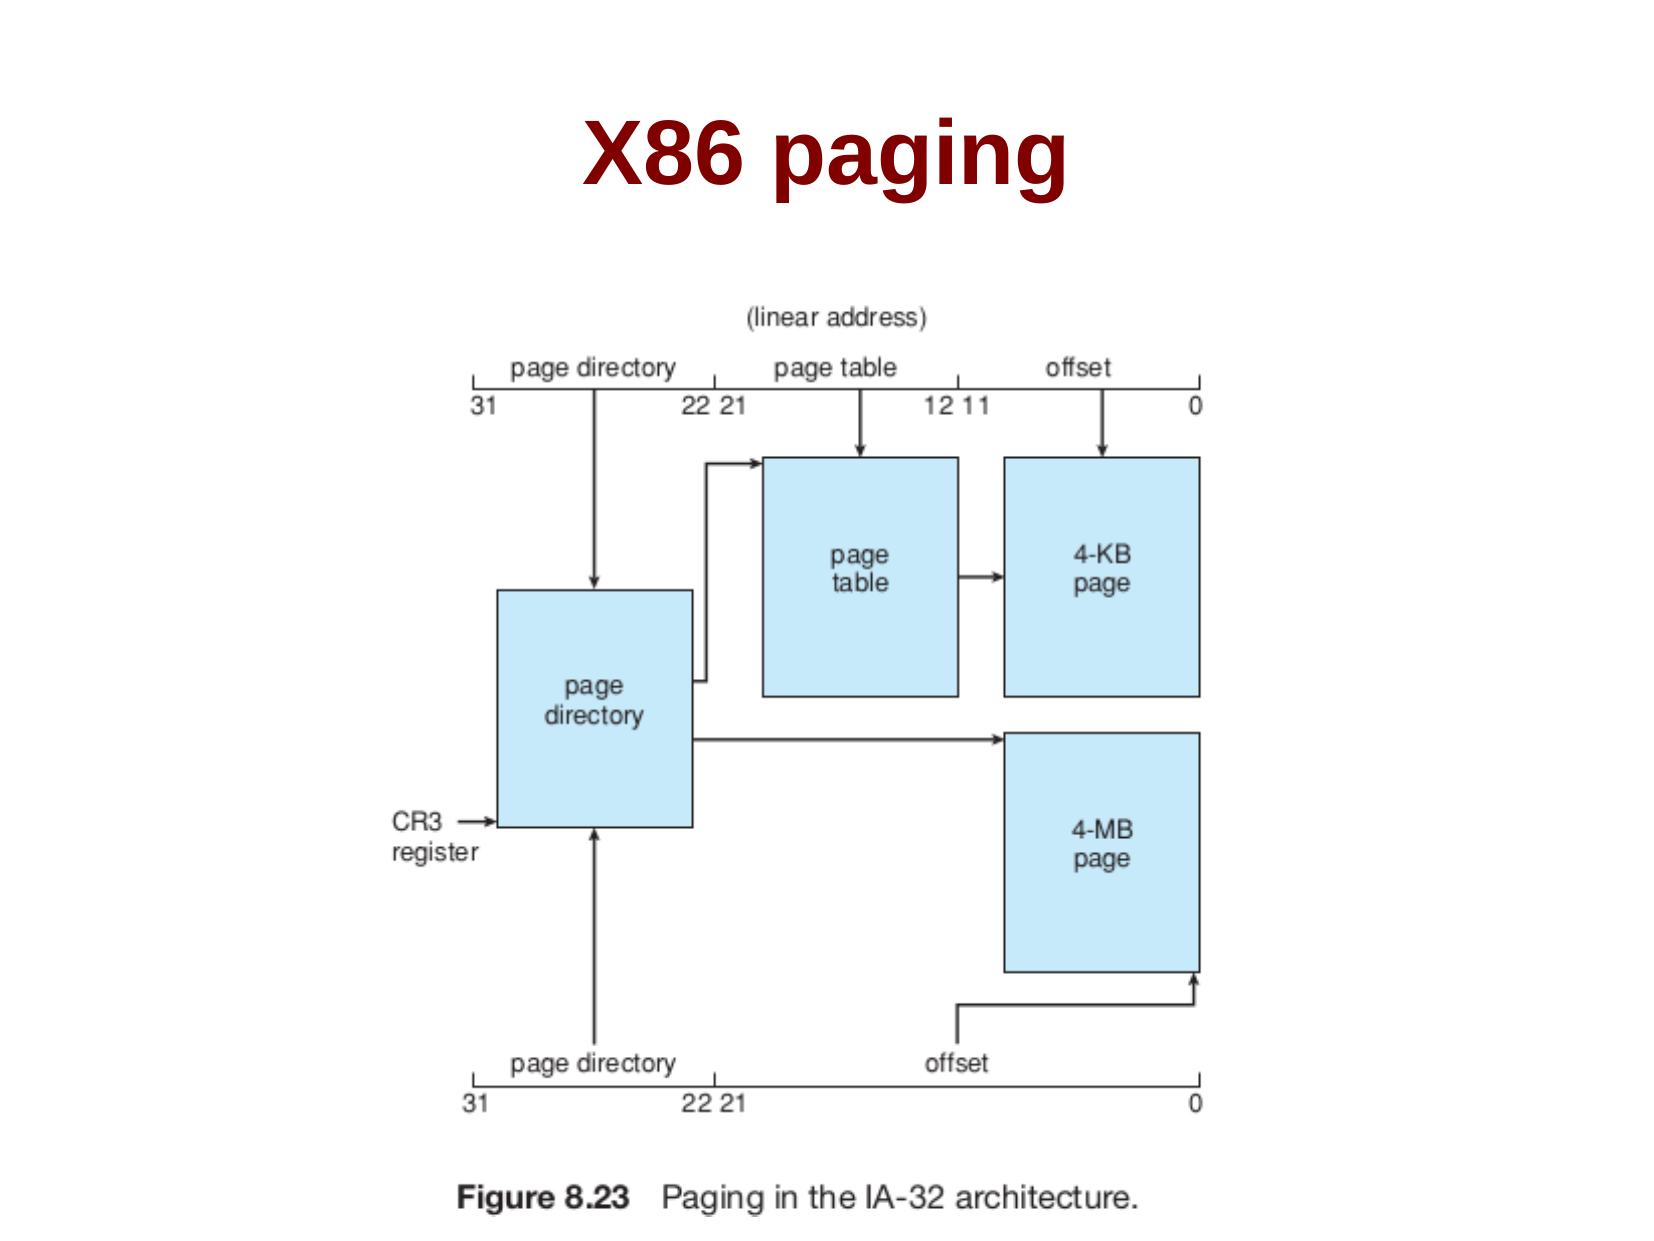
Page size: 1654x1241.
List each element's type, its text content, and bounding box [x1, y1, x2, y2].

title X86 paging [82, 49, 1571, 257]
picture [342, 268, 1352, 1217]
